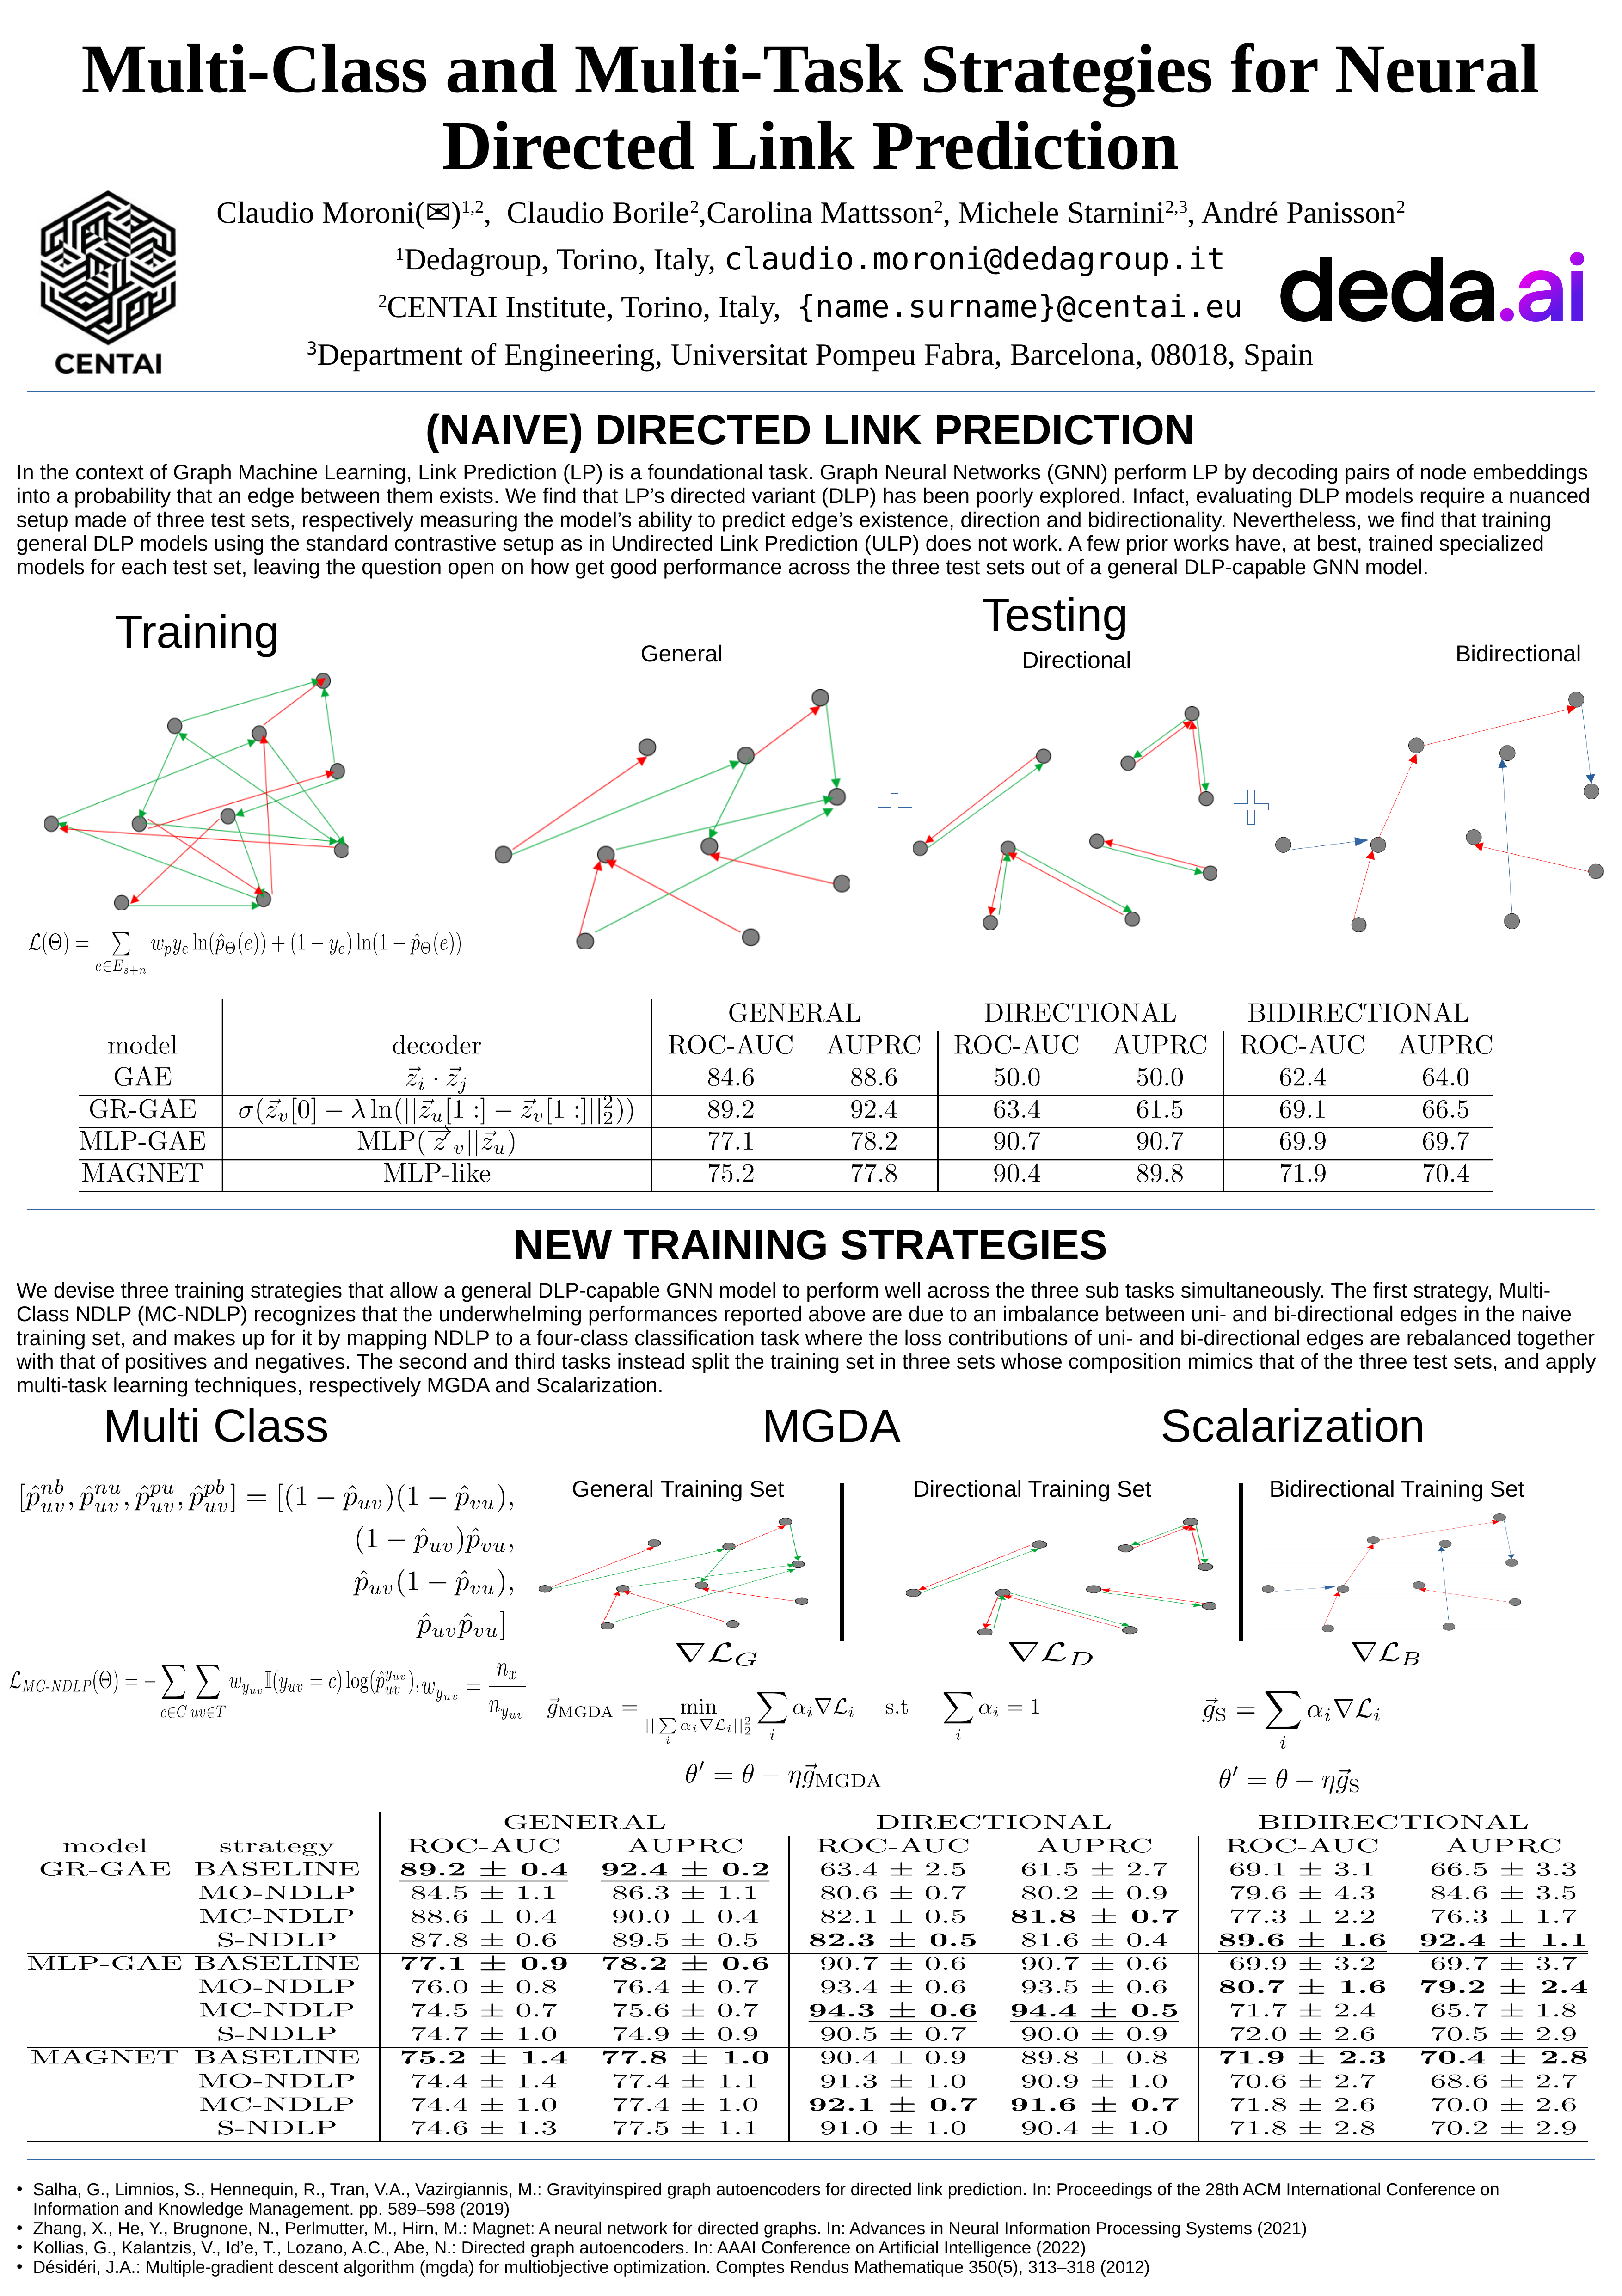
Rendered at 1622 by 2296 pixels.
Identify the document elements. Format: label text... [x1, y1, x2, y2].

picture [676, 1642, 757, 1666]
picture [422, 1663, 526, 1720]
text_box Bidirectional [1449, 637, 1605, 672]
text_box Multi Class [96, 1401, 339, 1456]
picture [1008, 1642, 1093, 1665]
text_box Directional Training Set [906, 1472, 1172, 1506]
picture [44, 673, 372, 910]
picture [29, 932, 461, 975]
picture [21, 1479, 513, 1640]
text_box Directional [1015, 643, 1154, 703]
picture [1352, 1642, 1419, 1665]
picture [1262, 1513, 1521, 1632]
text_box MGDA [755, 1401, 911, 1456]
text_box Testing [975, 585, 1154, 644]
picture [17, 190, 201, 374]
picture [27, 1812, 1588, 2142]
text_box We devise three training strategies that allow a general DLP-capable GNN model to perform well across the three sub tasks simultaneously. The first strategy, Multi-Class NDLP (MC-NDLP) recognizes that the underwhelming performances reported above are due to an imbalance between uni- and bi-directional edges in the naive training set, and makes up for it by mapping NDLP to a four-class classification task where the loss contributions of uni- and bi-directional edges are rebalanced together with that of positives and negatives. The second and third tasks instead split the training set in three sets whose composition mimics that of the three test sets, and apply multi-task learning techniques, respectively MGDA and Scalarization. [9, 1275, 1605, 1401]
picture [906, 1518, 1239, 1635]
picture [1280, 252, 1584, 322]
text_box In the context of Graph Machine Learning, Link Prediction (LP) is a foundational task. Graph Neural Networks (GNN) perform LP by decoding pairs of node embeddings into a probability that an edge between them exists. We find that LP’s directed variant (DLP) has been poorly explored. Infact, evaluating DLP models require a nuanced setup made of three test sets, respectively measuring the model’s ability to predict edge’s existence, direction and bidirectionality. Nevertheless, we find that training general DLP models using the standard contrastive setup as in Undirected Link Prediction (ULP) does not work. A few prior works have, at best, trained specialized models for each test set, leaving the question open on how get good performance across the three test sets out of a general DLP-capable GNN model. [9, 457, 1622, 582]
picture [1202, 1691, 1380, 1749]
picture [79, 999, 1493, 1192]
text_box NEW TRAINING STRATEGIES [0, 1218, 1622, 1272]
text_box Training [108, 602, 287, 661]
text_box Bidirectional Training Set [1262, 1472, 1553, 1506]
picture [495, 689, 878, 949]
picture [913, 706, 1241, 930]
picture [9, 1665, 418, 1718]
text_box Salha, G., Limnios, S., Hennequin, R., Tran, V.A., Vazirgiannis, M.: Gravityinspired graph autoencoders for directed link prediction. In: Proceedings of the 28th ACM International Conference on Information and Knowledge Management. pp. 589–598 (2019) Zhang, X., He, Y., Brugnone, N., Perlmutter, M., Hirn, M.: Magnet: A neural network for directed graphs. In: Advances in Neural Information Processing Systems (2021) Kollias, G., Kalantzis, V., Id’e, T., Lozano, A.C., Abe, N.: Directed graph autoencoders. In: AAAI Conference on Artificial Intelligence (2022) Désidéri, J.A.: Multiple-gradient descent algorithm (mgda) for multiobjective optimization. Comptes Rendus Mathematique 350(5), 313–318 (2012) [9, 2176, 1588, 2281]
text_box (NAIVE) DIRECTED LINK PREDICTION [0, 403, 1622, 457]
picture [1234, 804, 1241, 810]
text_box Multi-Class and Multi-Task Strategies for Neural Directed Link Prediction Claudio Moroni(✉)1,2, Claudio Borile2,Carolina Mattsson2, Michele Starnini2,3, André Panisson2 1Dedagroup, Torino, Italy, claudio.moroni@dedagroup.it 2CENTAI Institute, Torino, Italy, {name.surname}@centai.eu 3Department of Engineering, Universitat Pompeu Fabra, Barcelona, 08018, Spain [0, 27, 1622, 403]
picture [1275, 692, 1604, 932]
picture [547, 1692, 1039, 1744]
picture [686, 1761, 881, 1788]
text_box Scalarization [1154, 1401, 1449, 1456]
text_box General Training Set [565, 1472, 829, 1518]
picture [1219, 1766, 1359, 1794]
text_box General [633, 637, 738, 672]
picture [539, 1518, 829, 1629]
